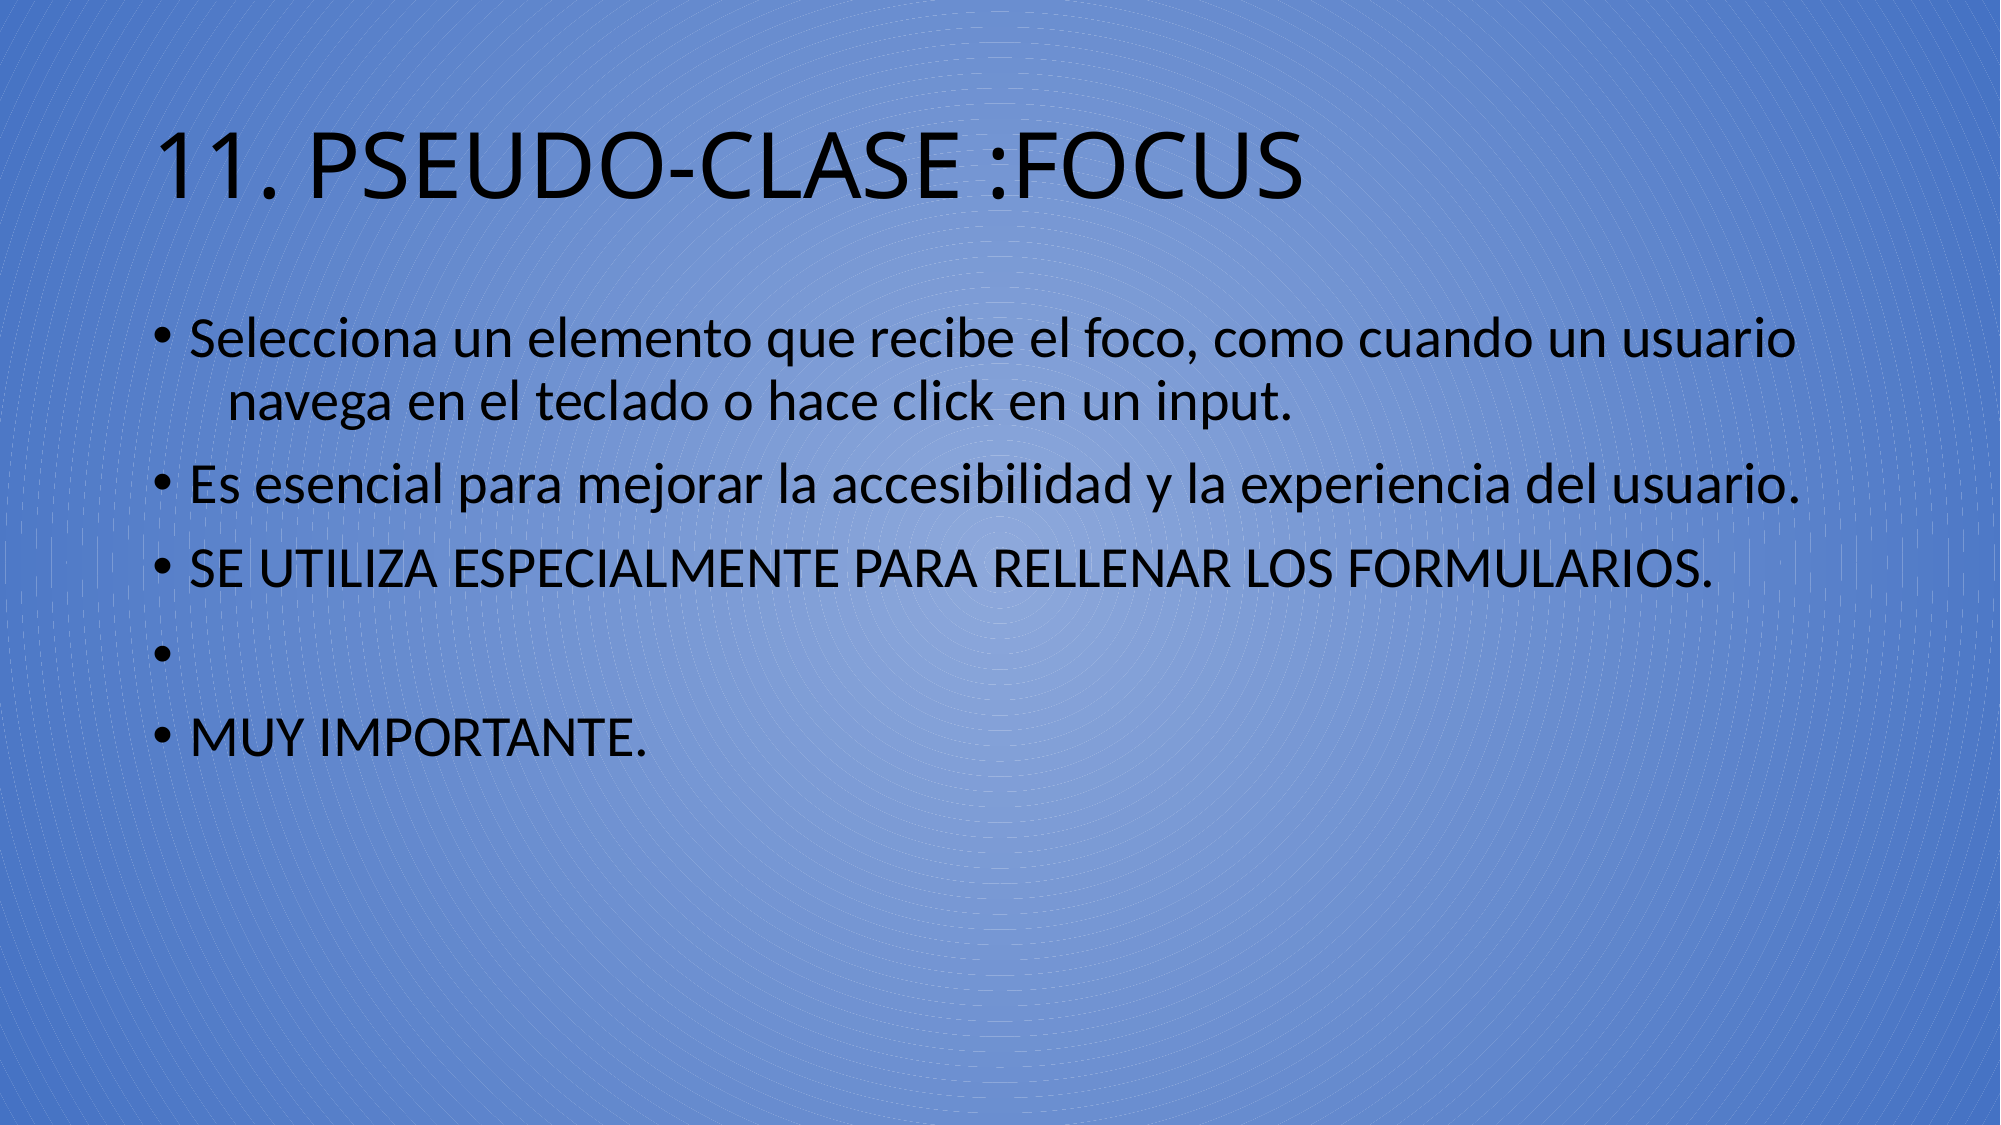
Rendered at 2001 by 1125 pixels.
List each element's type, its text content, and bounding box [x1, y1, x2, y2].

list Selecciona un elemento que recibe el foco, como cuando un usuario navega en el teclado o hace click en un input. Es esencial para mejorar la accesibilidad y la experiencia del usuario. SE UTILIZA ESPECIALMENTE PARA RELLENAR LOS FORMULARIOS. MUY IMPORTANTE. [137, 299, 1863, 1014]
title 11. PSEUDO-CLASE :FOCUS [137, 59, 1863, 278]
